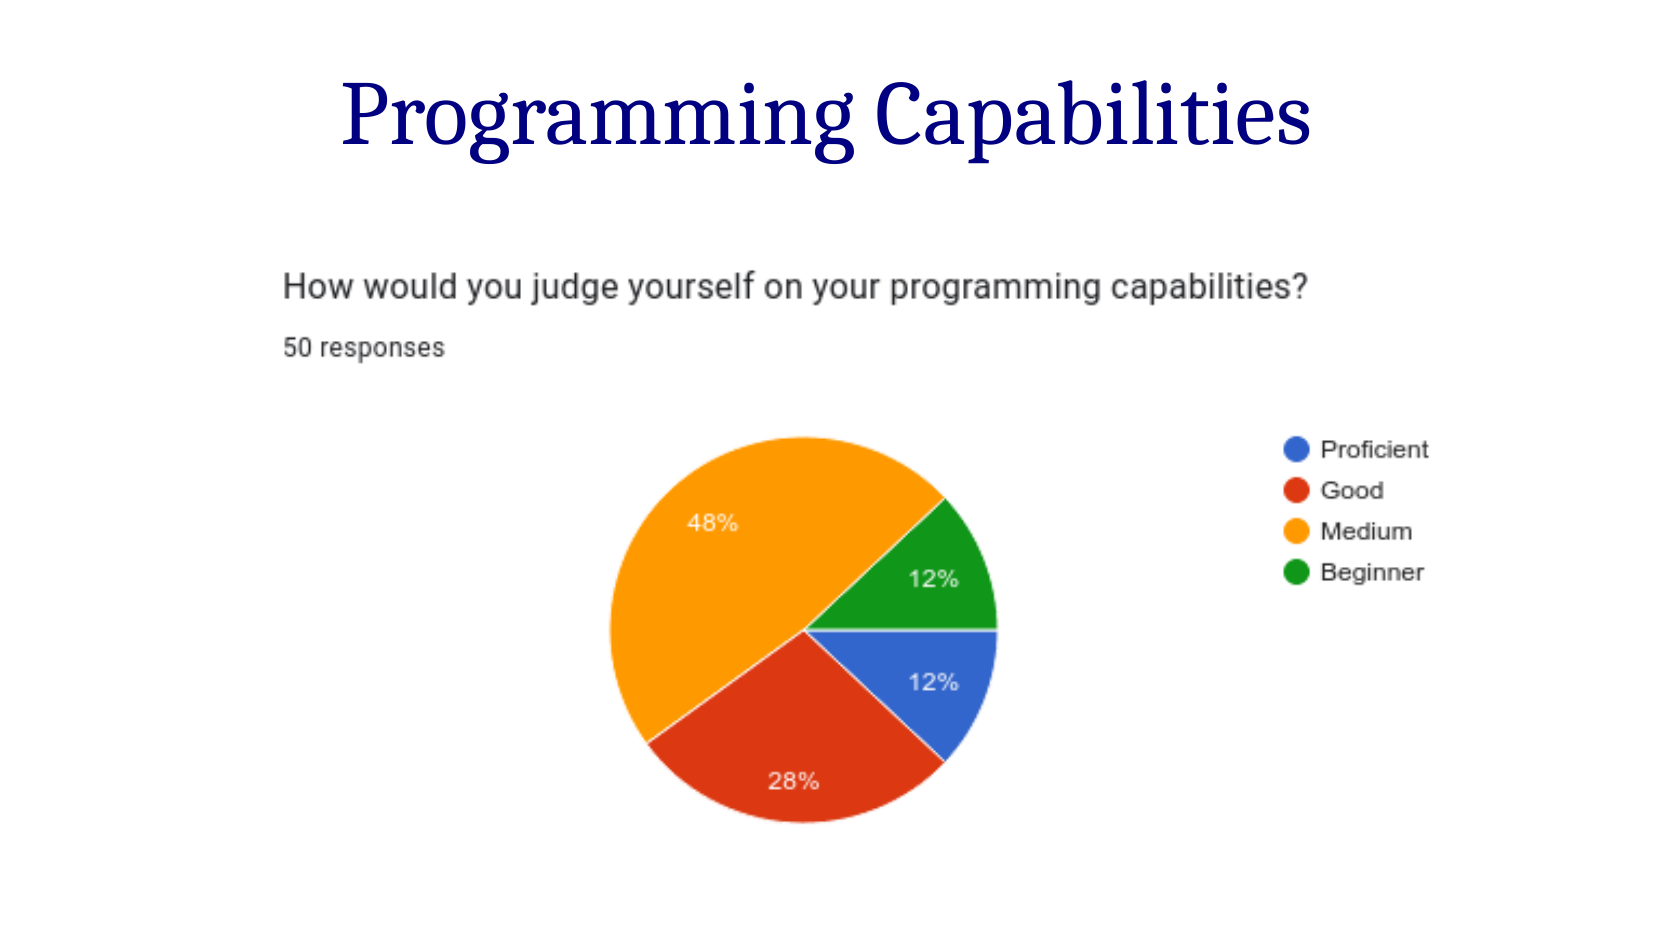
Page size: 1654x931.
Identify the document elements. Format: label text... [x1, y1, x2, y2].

title Programming Capabilities [82, 37, 1571, 193]
picture [268, 241, 1481, 863]
